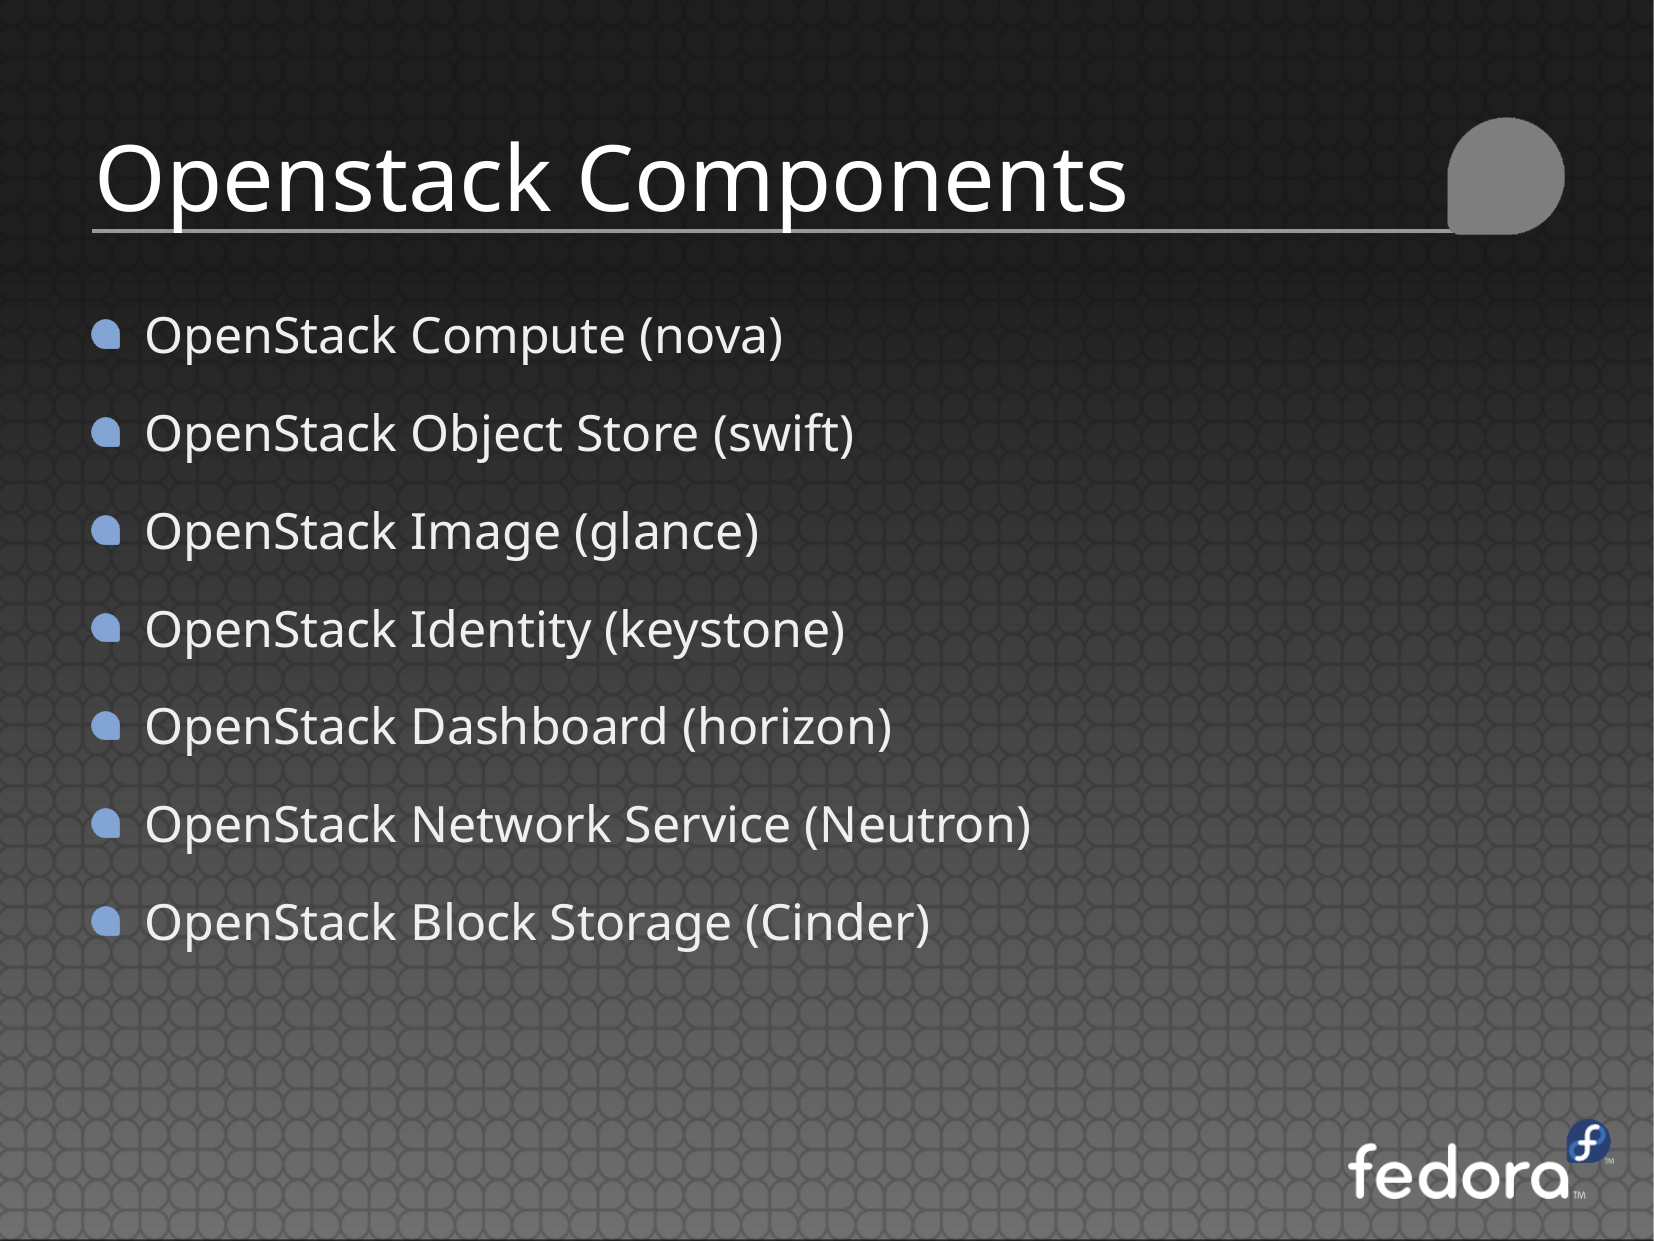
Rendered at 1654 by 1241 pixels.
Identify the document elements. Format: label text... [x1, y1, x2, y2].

picture [0, 0, 1654, 1241]
title Openstack Components [94, 100, 1426, 251]
list OpenStack Compute (nova) OpenStack Object Store (swift) OpenStack Image (glance) OpenStack Identity (keystone) OpenStack Dashboard (horizon) OpenStack Network Service (Neutron) OpenStack Block Storage (Cinder) [73, 300, 1562, 1241]
